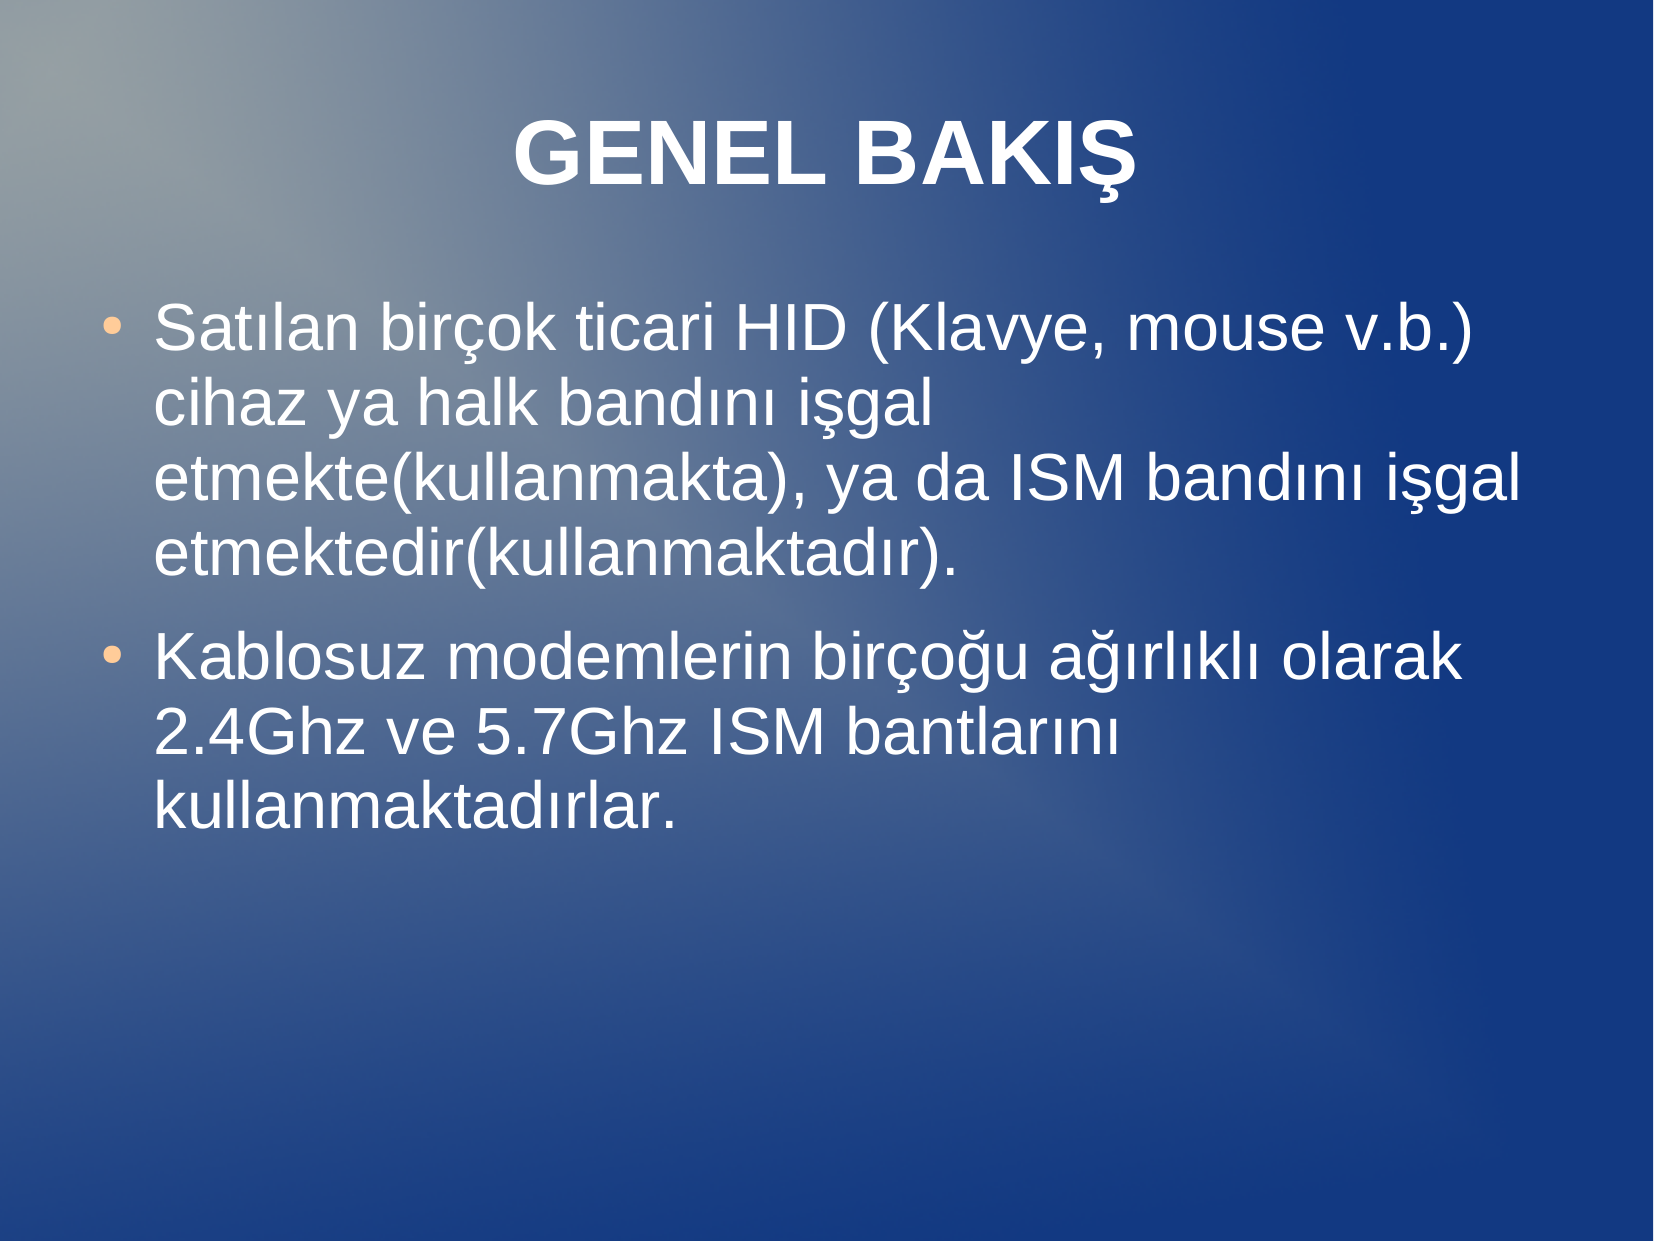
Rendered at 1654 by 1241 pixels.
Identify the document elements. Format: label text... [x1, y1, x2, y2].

picture [0, 0, 1654, 1241]
list Satılan birçok ticari HID (Klavye, mouse v.b.) cihaz ya halk bandını işgal etmekte(kullanmakta), ya da ISM bandını işgal etmektedir(kullanmaktadır). Kablosuz modemlerin birçoğu ağırlıklı olarak 2.4Ghz ve 5.7Ghz ISM bantlarını kullanmaktadırlar. [82, 290, 1571, 1095]
title GENEL BAKIŞ [82, 49, 1571, 257]
